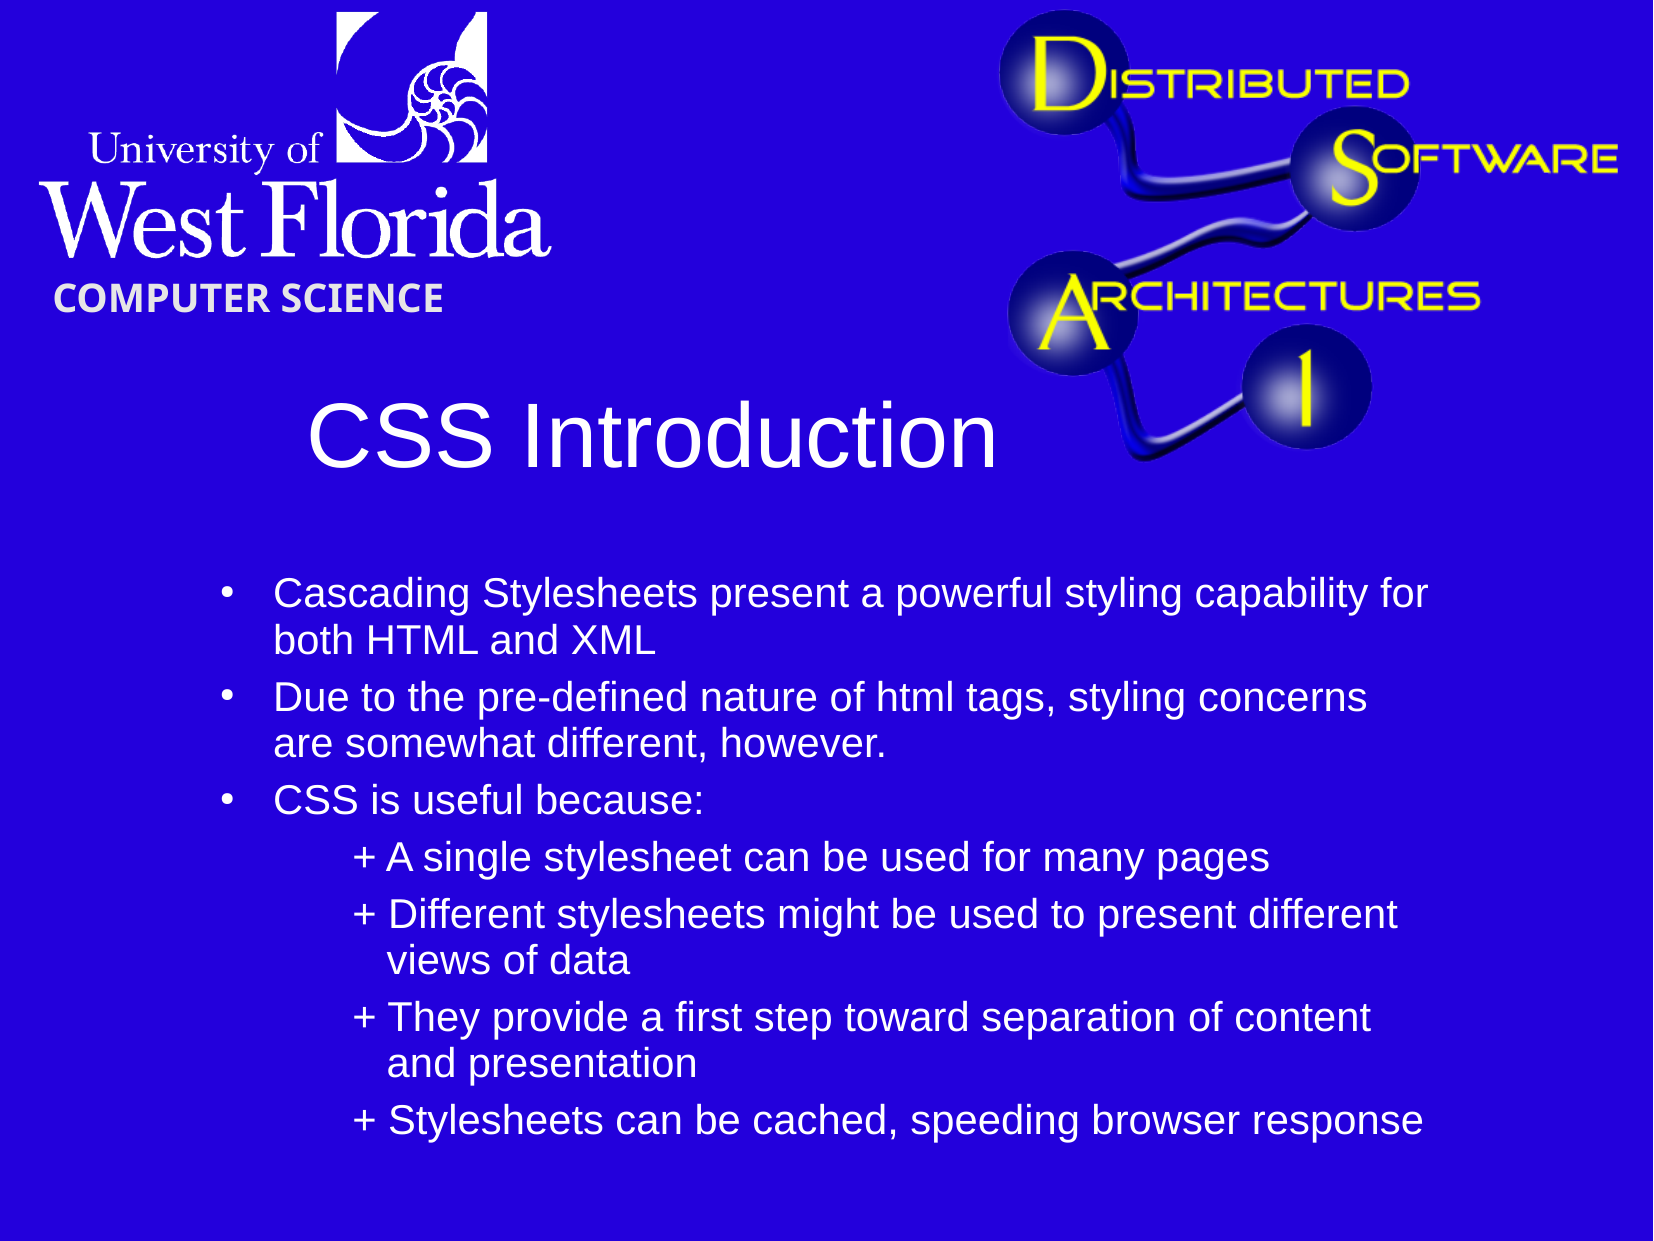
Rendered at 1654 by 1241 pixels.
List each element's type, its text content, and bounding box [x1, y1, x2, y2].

title CSS Introduction [0, 337, 1313, 526]
text_box COMPUTER SCIENCE [37, 262, 563, 334]
picture [37, 0, 559, 262]
text_box Cascading Stylesheets present a powerful styling capability for both HTML and XML Due to the pre-defined nature of html tags, styling concerns are somewhat different, however. CSS is useful because: + A single stylesheet can be used for many pages + Different stylesheets might be used to present different views of data + They provide a first step toward separation of content and presentation + Stylesheets can be cached, speeding browser response [187, 562, 1451, 1155]
picture [910, 0, 1653, 506]
